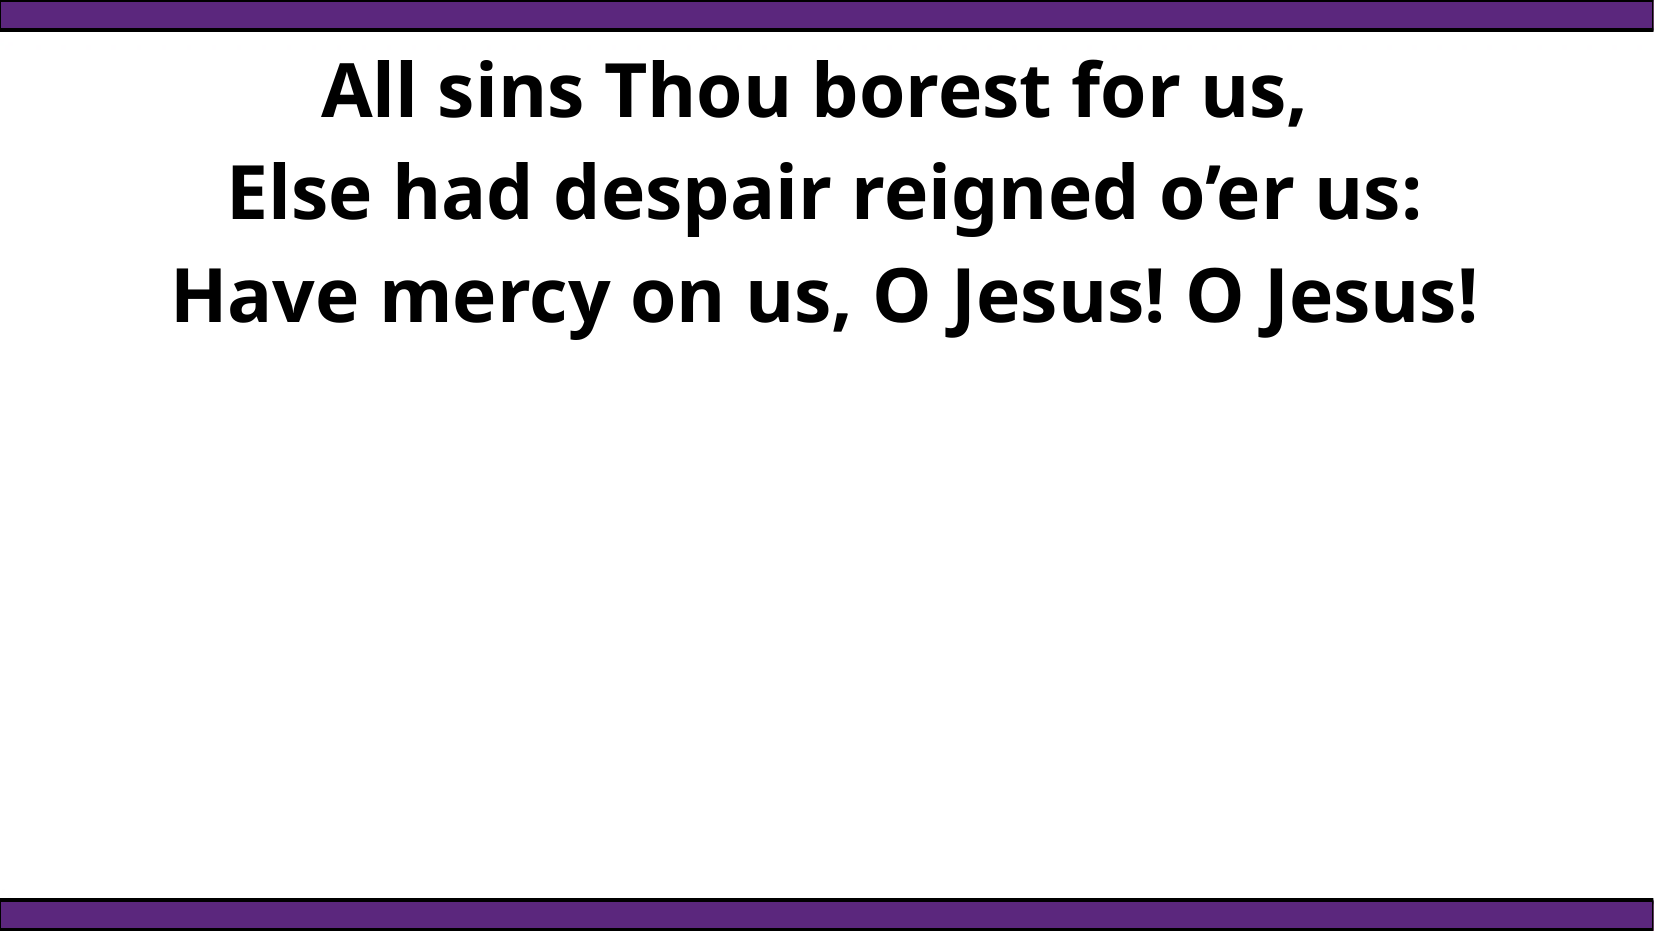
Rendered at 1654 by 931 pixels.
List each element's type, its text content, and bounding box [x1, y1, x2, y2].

text_box All sins Thou borest for us, Else had despair reigned o’er us: Have mercy on us, O Jesus! O Jesus! [60, 30, 1591, 345]
text_box [0, 900, 1654, 931]
text_box [0, 0, 1654, 31]
picture [0, 31, 1654, 900]
